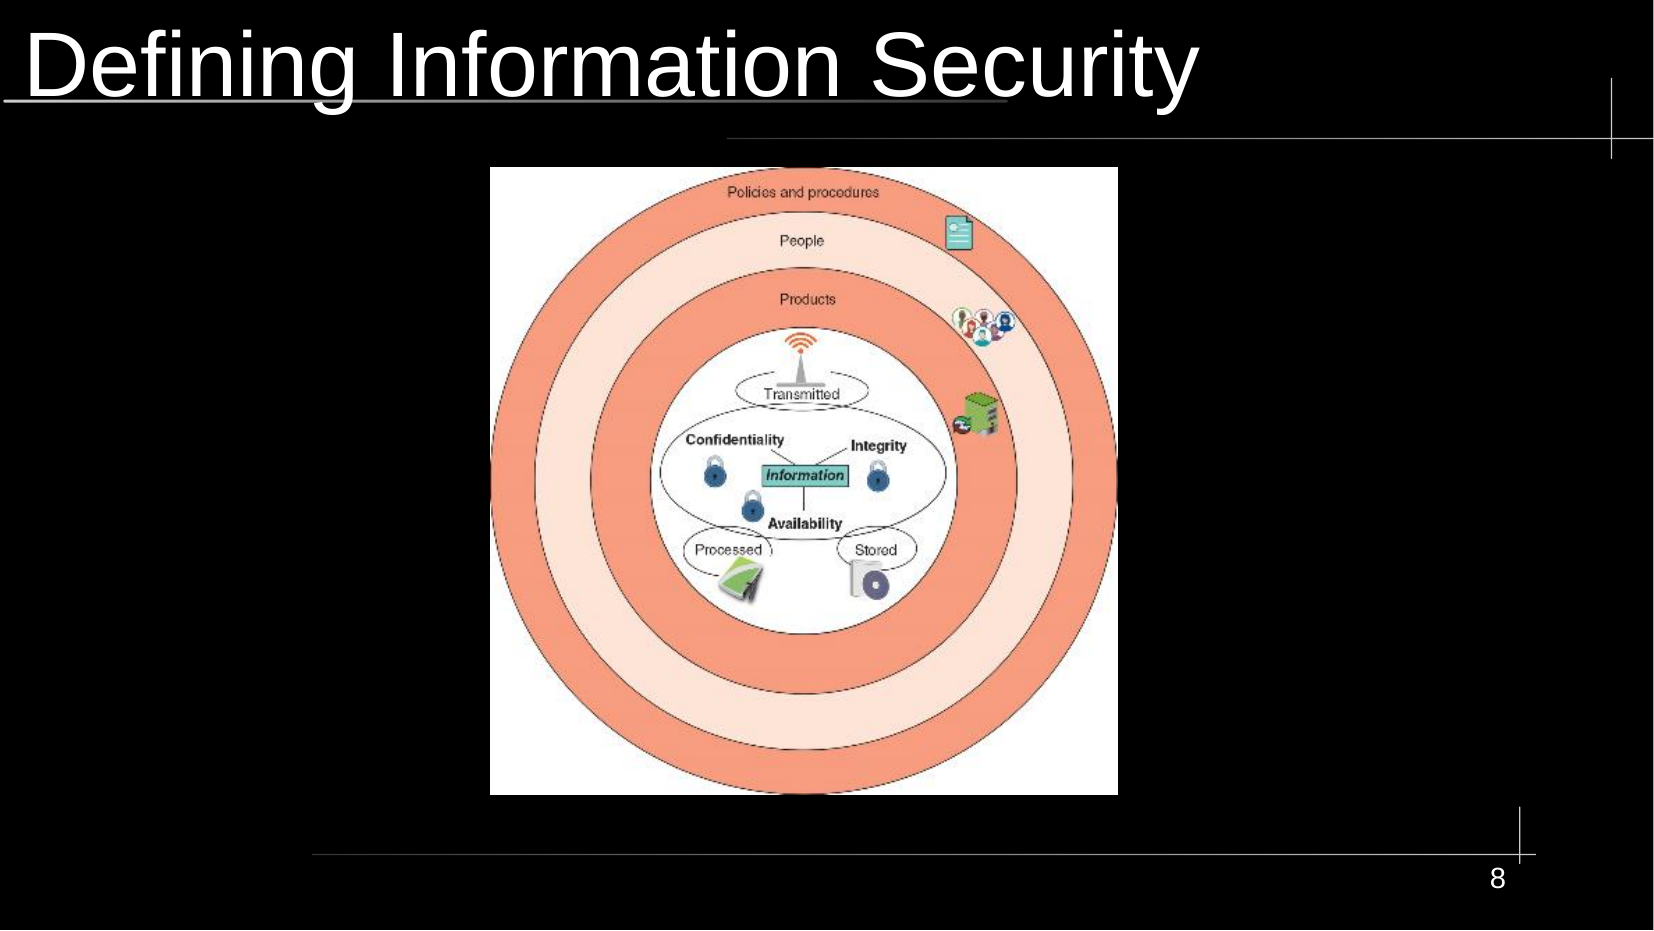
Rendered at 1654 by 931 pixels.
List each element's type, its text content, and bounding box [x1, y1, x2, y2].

picture [490, 167, 1118, 795]
title Defining Information Security [23, 11, 1589, 119]
